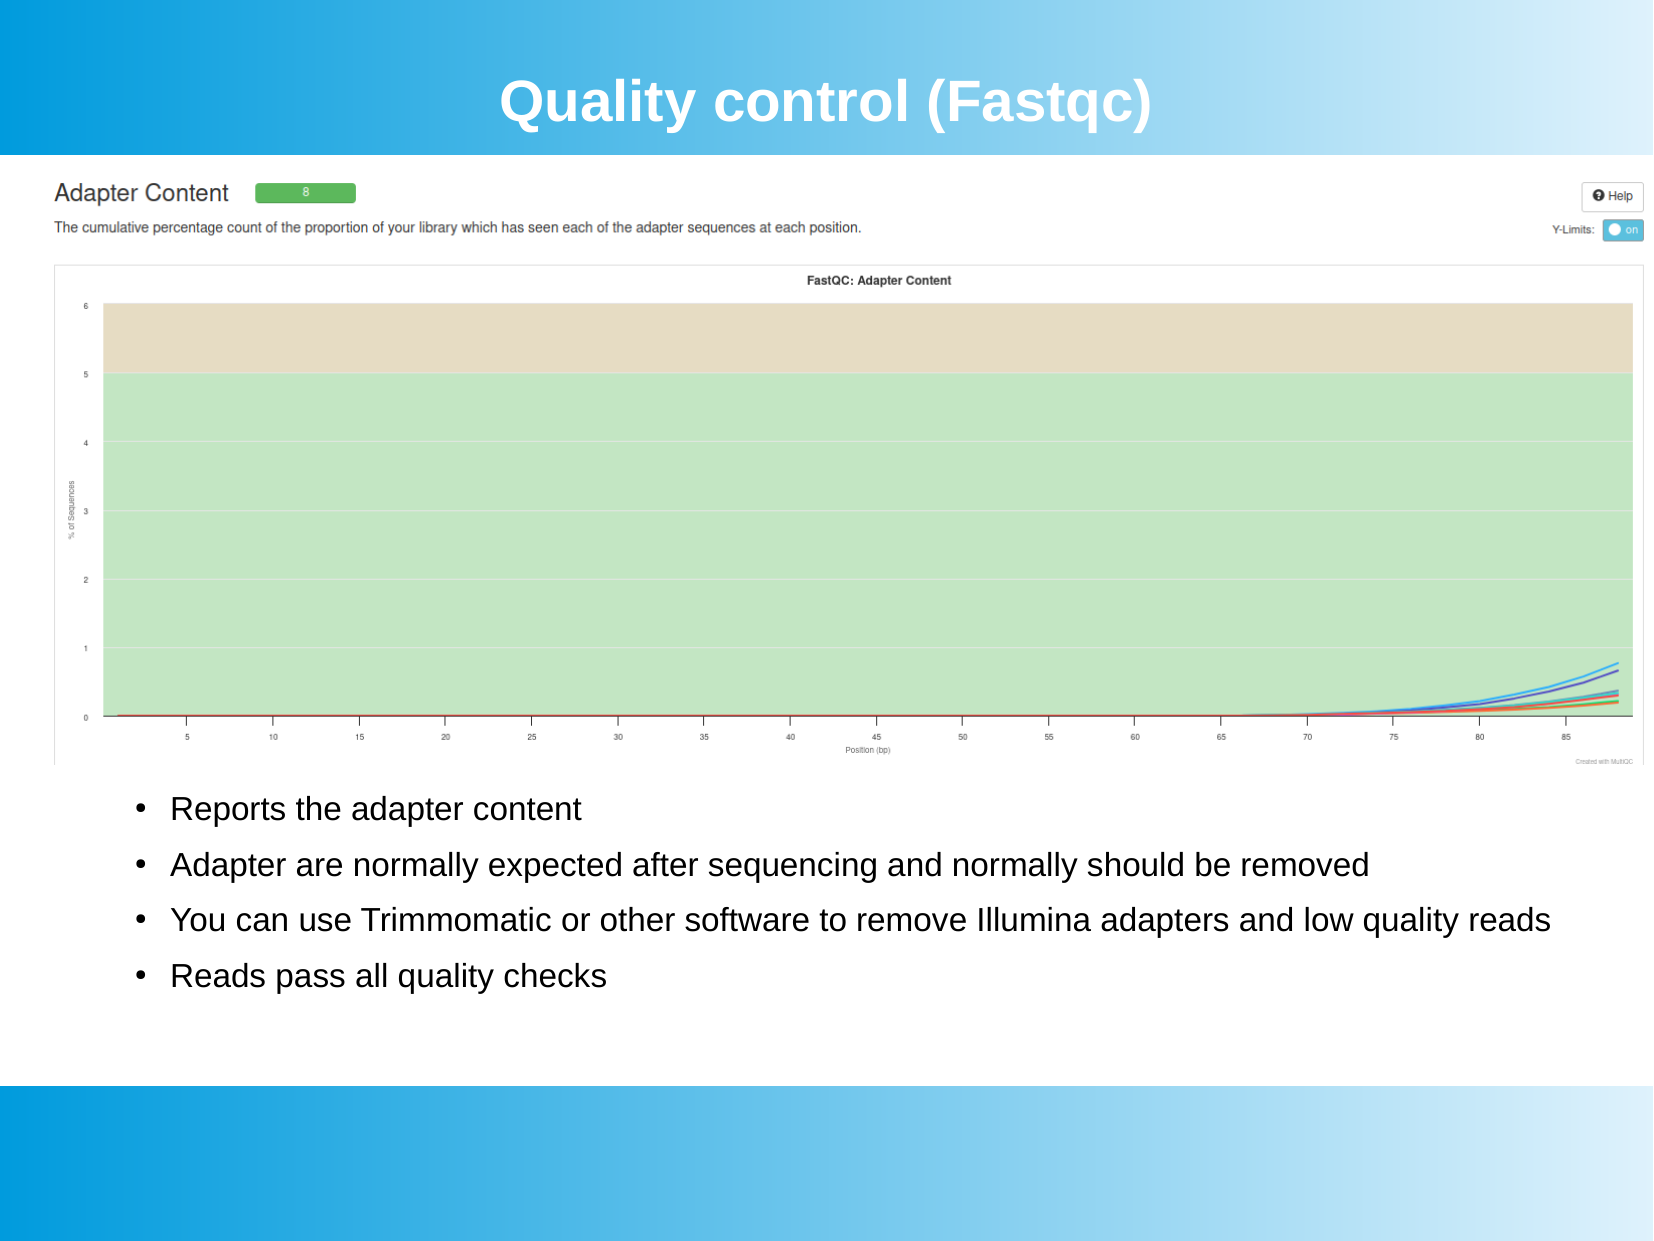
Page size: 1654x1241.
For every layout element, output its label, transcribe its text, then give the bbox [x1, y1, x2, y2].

picture [48, 171, 1654, 766]
title Quality control (Fastqc) [82, 49, 1571, 155]
text_box Reports the adapter content Adapter are normally expected after sequencing and normally should be removed You can use Trimmomatic or other software to remove Illumina adapters and low quality reads Reads pass all quality checks [120, 766, 1591, 1058]
